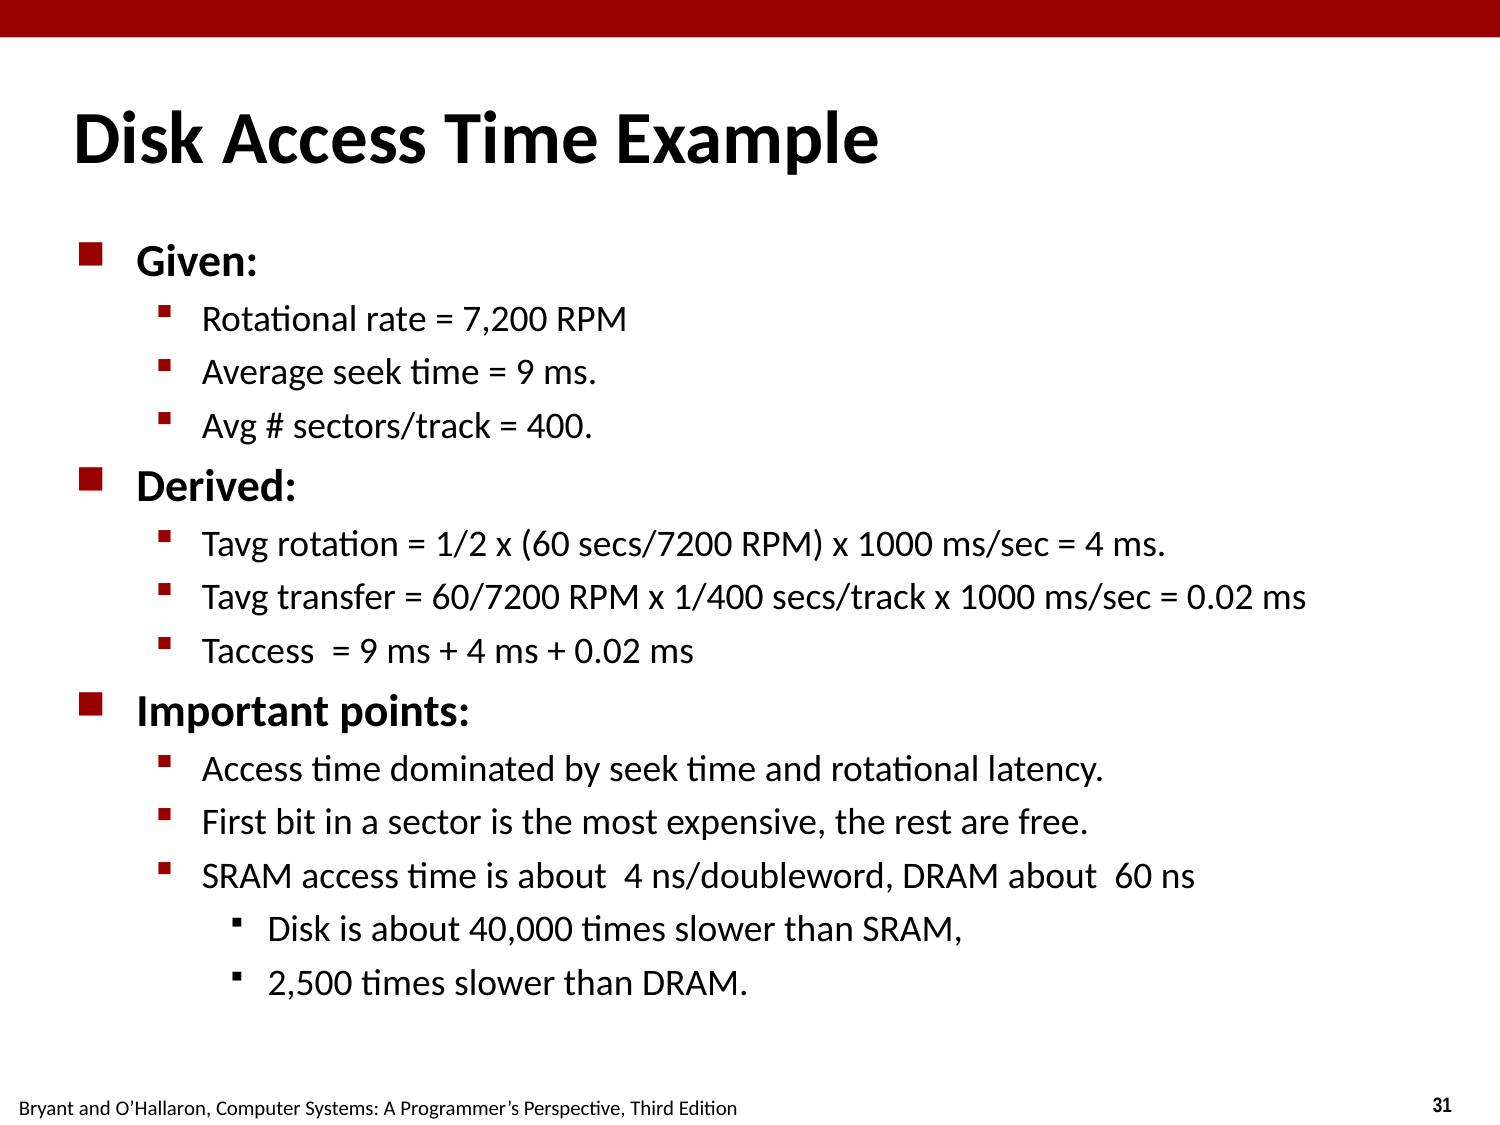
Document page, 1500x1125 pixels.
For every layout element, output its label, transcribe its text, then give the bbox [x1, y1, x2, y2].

list Given: Rotational rate = 7,200 RPM Average seek time = 9 ms. Avg # sectors/track = 400. Derived: Tavg rotation = 1/2 x (60 secs/7200 RPM) x 1000 ms/sec = 4 ms. Tavg transfer = 60/7200 RPM x 1/400 secs/track x 1000 ms/sec = 0.02 ms Taccess = 9 ms + 4 ms + 0.02 ms Important points: Access time dominated by seek time and rotational latency. First bit in a sector is the most expensive, the rest are free. SRAM access time is about 4 ns/doubleword, DRAM about 60 ns Disk is about 40,000 times slower than SRAM, 2,500 times slower than DRAM. [65, 223, 1500, 1040]
title Disk Access Time Example [58, 71, 1304, 197]
